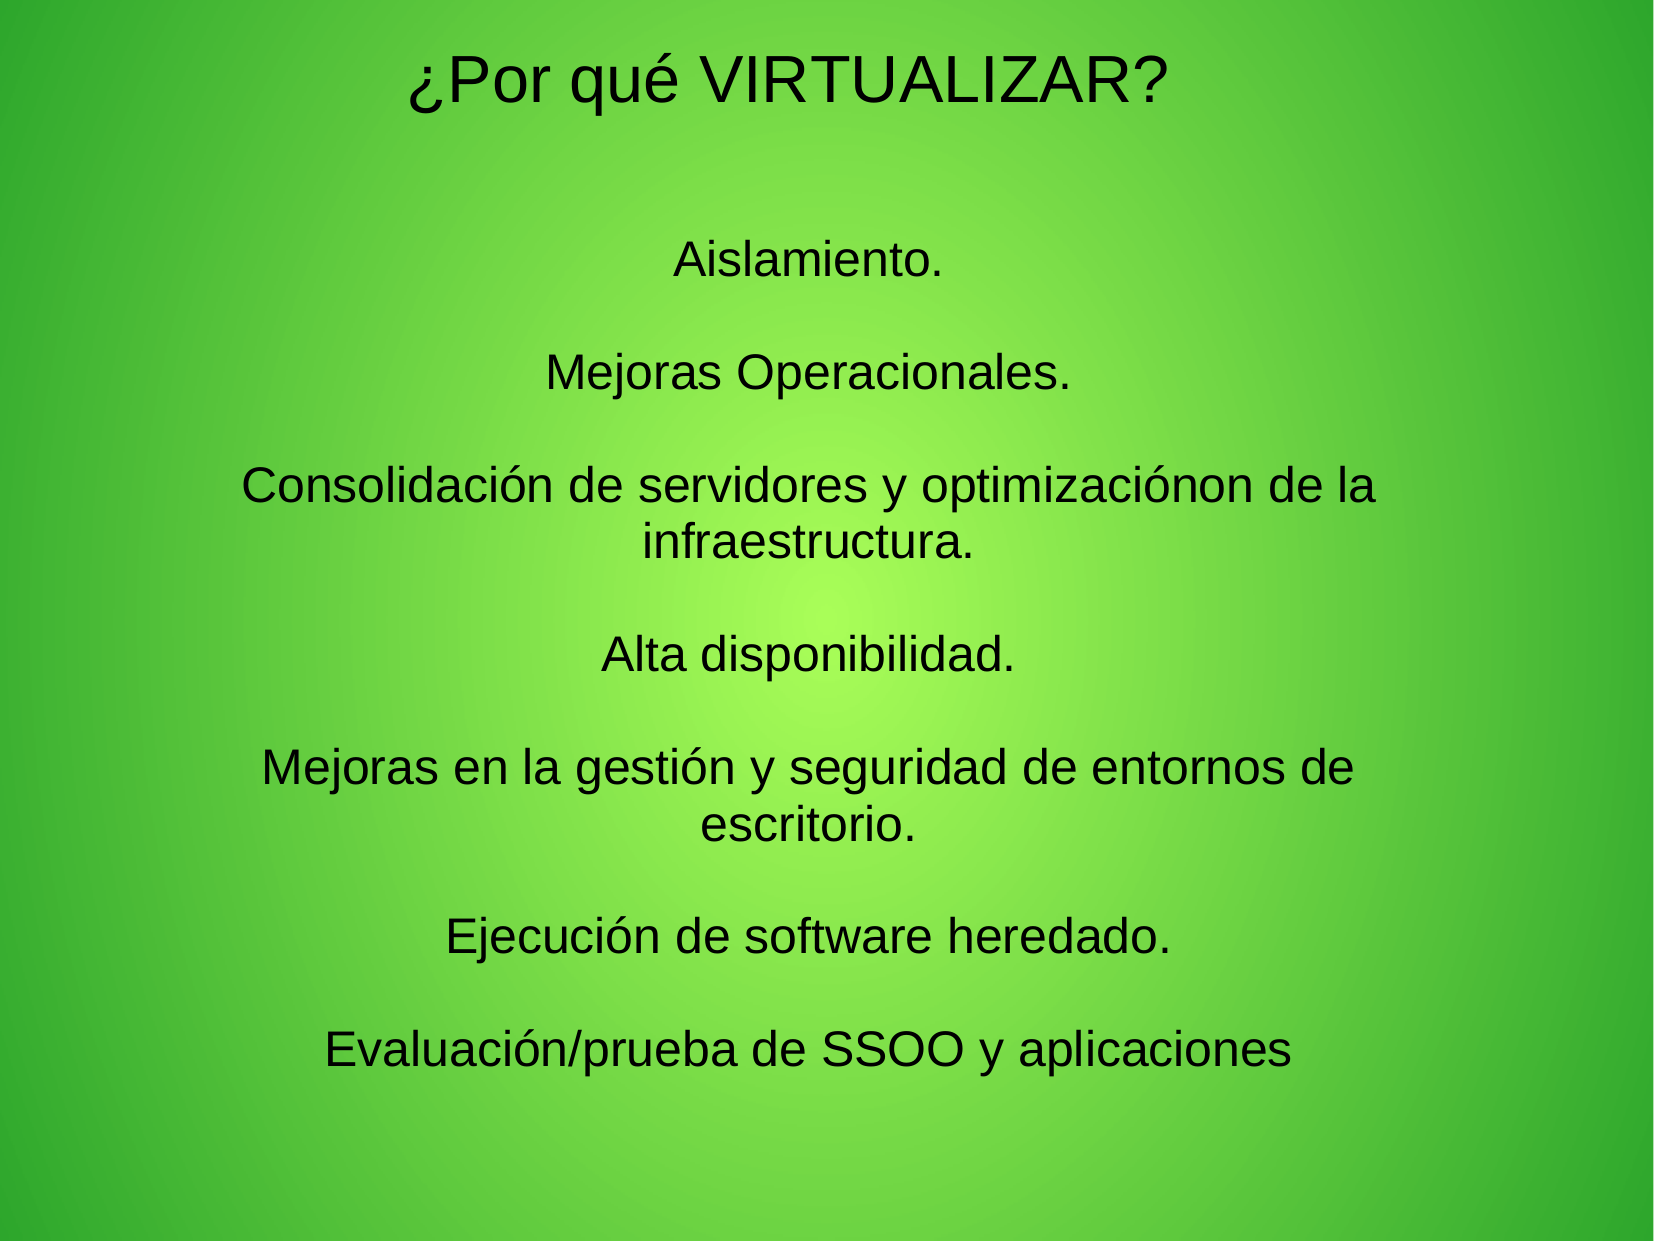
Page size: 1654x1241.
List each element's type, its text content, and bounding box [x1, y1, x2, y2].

text_box ¿Por qué VIRTUALIZAR? [392, 35, 1181, 126]
picture [0, 0, 1654, 1241]
text_box Aislamiento. Mejoras Operacionales. Consolidación de servidores y optimizaciónon de la infraestructura. Alta disponibilidad. Mejoras en la gestión y seguridad de entornos de escritorio. Ejecución de software heredado. Evaluación/prueba de SSOO y aplicaciones [165, 224, 1453, 1198]
